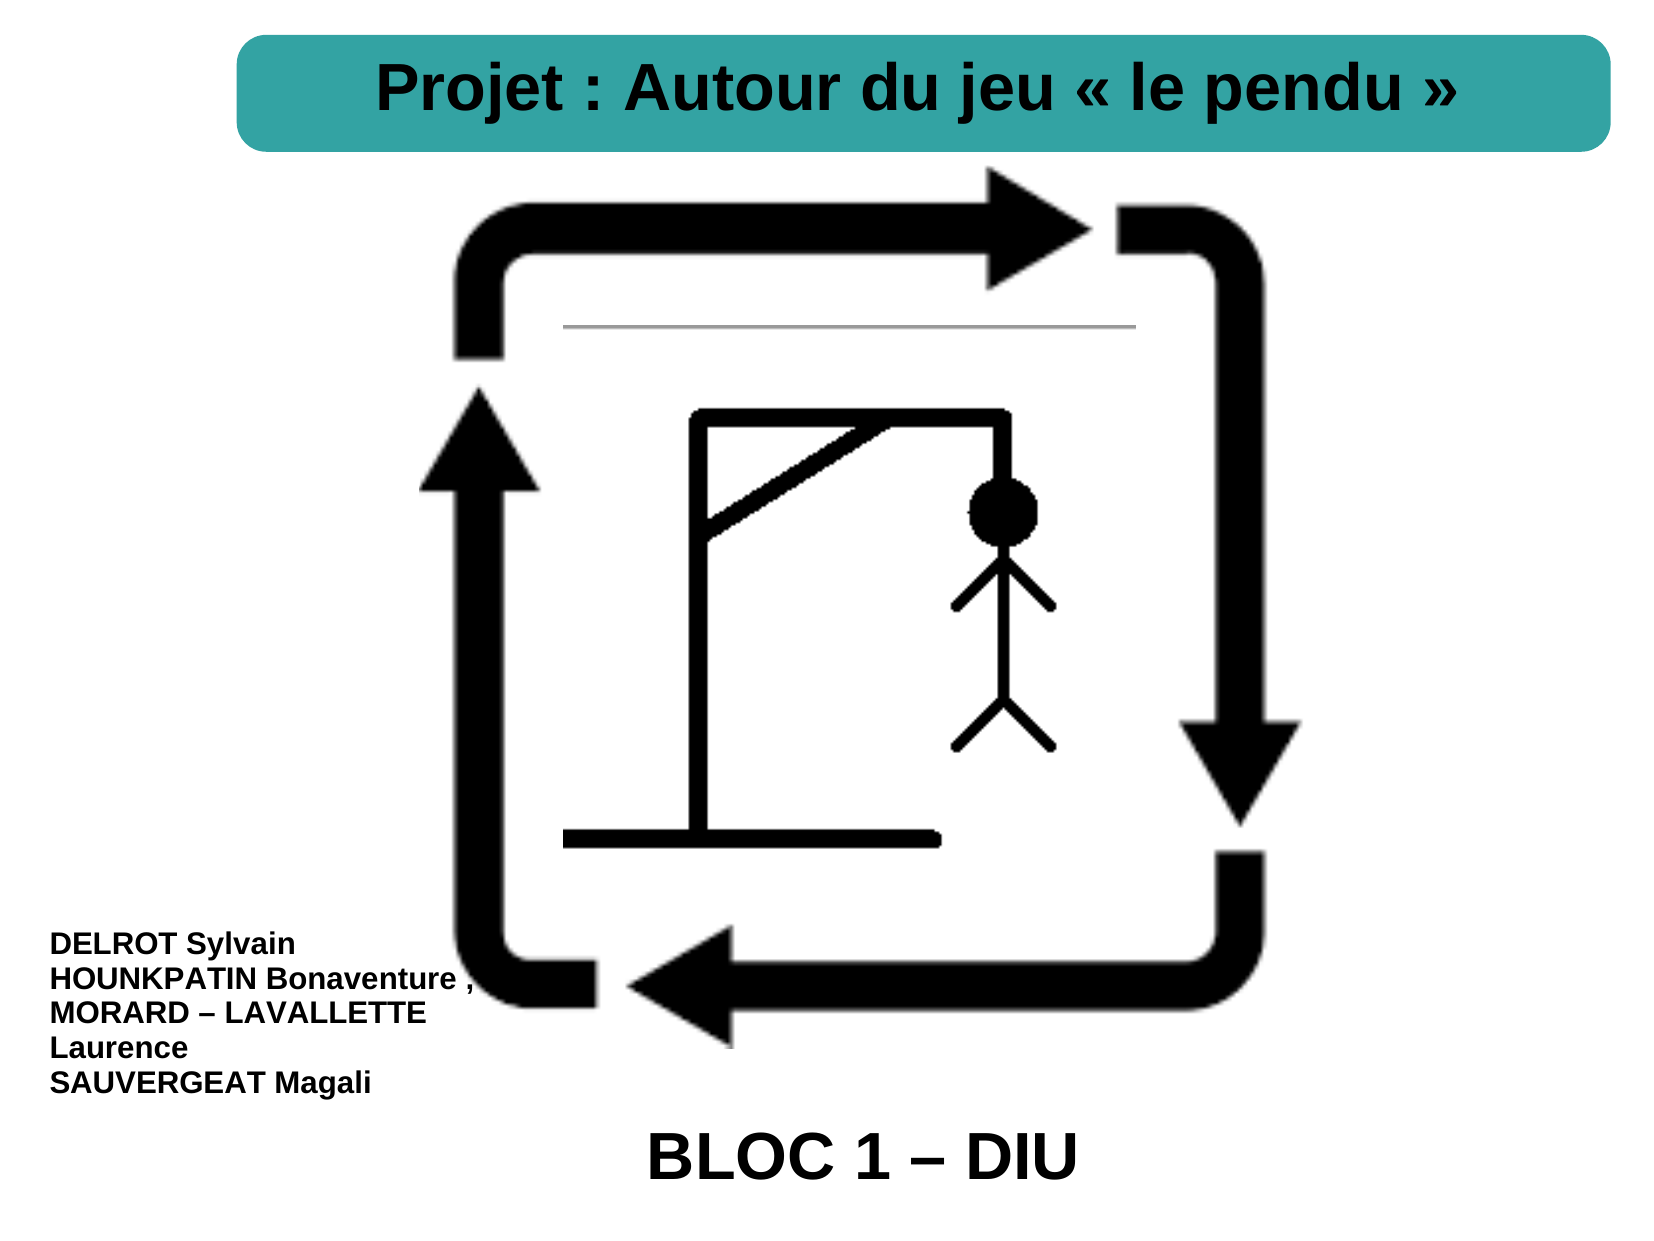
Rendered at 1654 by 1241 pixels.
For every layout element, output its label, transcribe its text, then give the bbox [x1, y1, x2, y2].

text_box DELROT Sylvain HOUNKPATIN Bonaventure , MORARD – LAVALLETTE Laurence SAUVERGEAT Magali [49, 818, 492, 1208]
text_box BLOC 1 – DIU [492, 1106, 1486, 1206]
text_box [240, 40, 1611, 152]
title Projet : Autour du jeu « le pendu » [238, 37, 1598, 137]
picture [419, 165, 1399, 1072]
